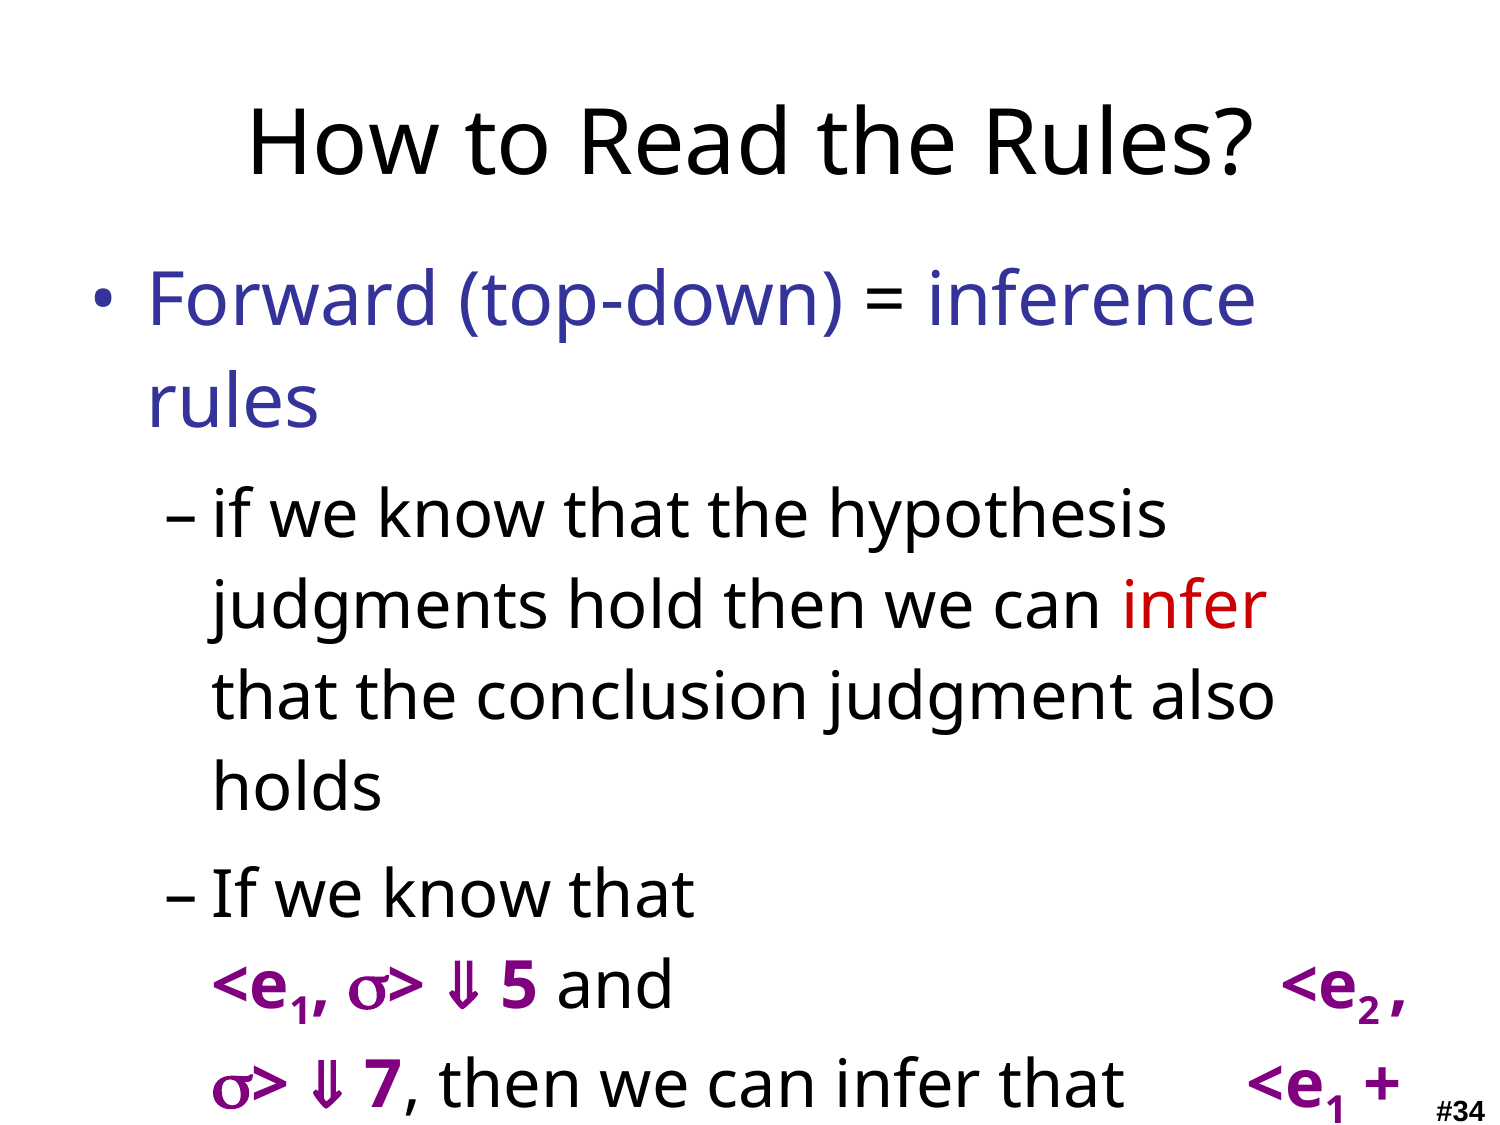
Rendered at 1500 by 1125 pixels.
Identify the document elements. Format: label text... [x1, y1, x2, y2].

title How to Read the Rules? [75, 45, 1426, 233]
list Forward (top-down) = inference rules if we know that the hypothesis judgments hold then we can infer that the conclusion judgment also holds If we know that <e1, >  5 and <e2 , >  7, then we can infer that <e1 + e2 , >  12 [75, 237, 1426, 1051]
